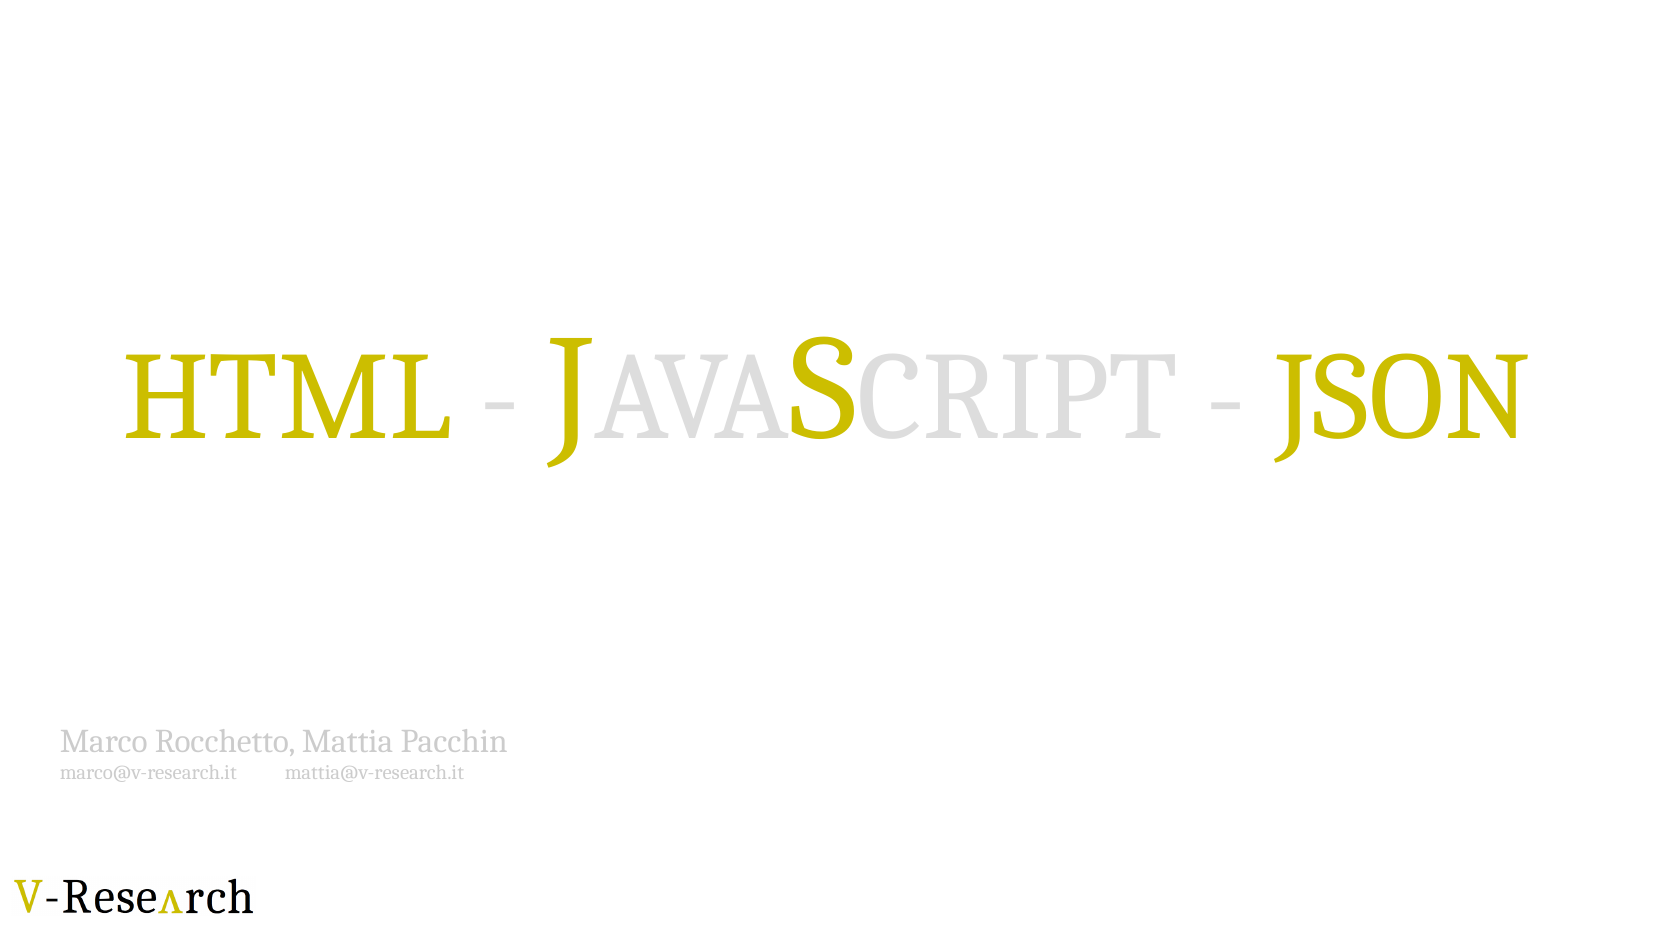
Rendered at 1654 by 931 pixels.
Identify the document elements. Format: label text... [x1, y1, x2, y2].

text_box HTML - JAVASCRIPT - JSON [125, 296, 1529, 496]
picture [11, 876, 256, 916]
text_box Marco Rocchetto, Mattia Pacchin marco@v-research.it mattia@v-research.it [45, 715, 681, 797]
